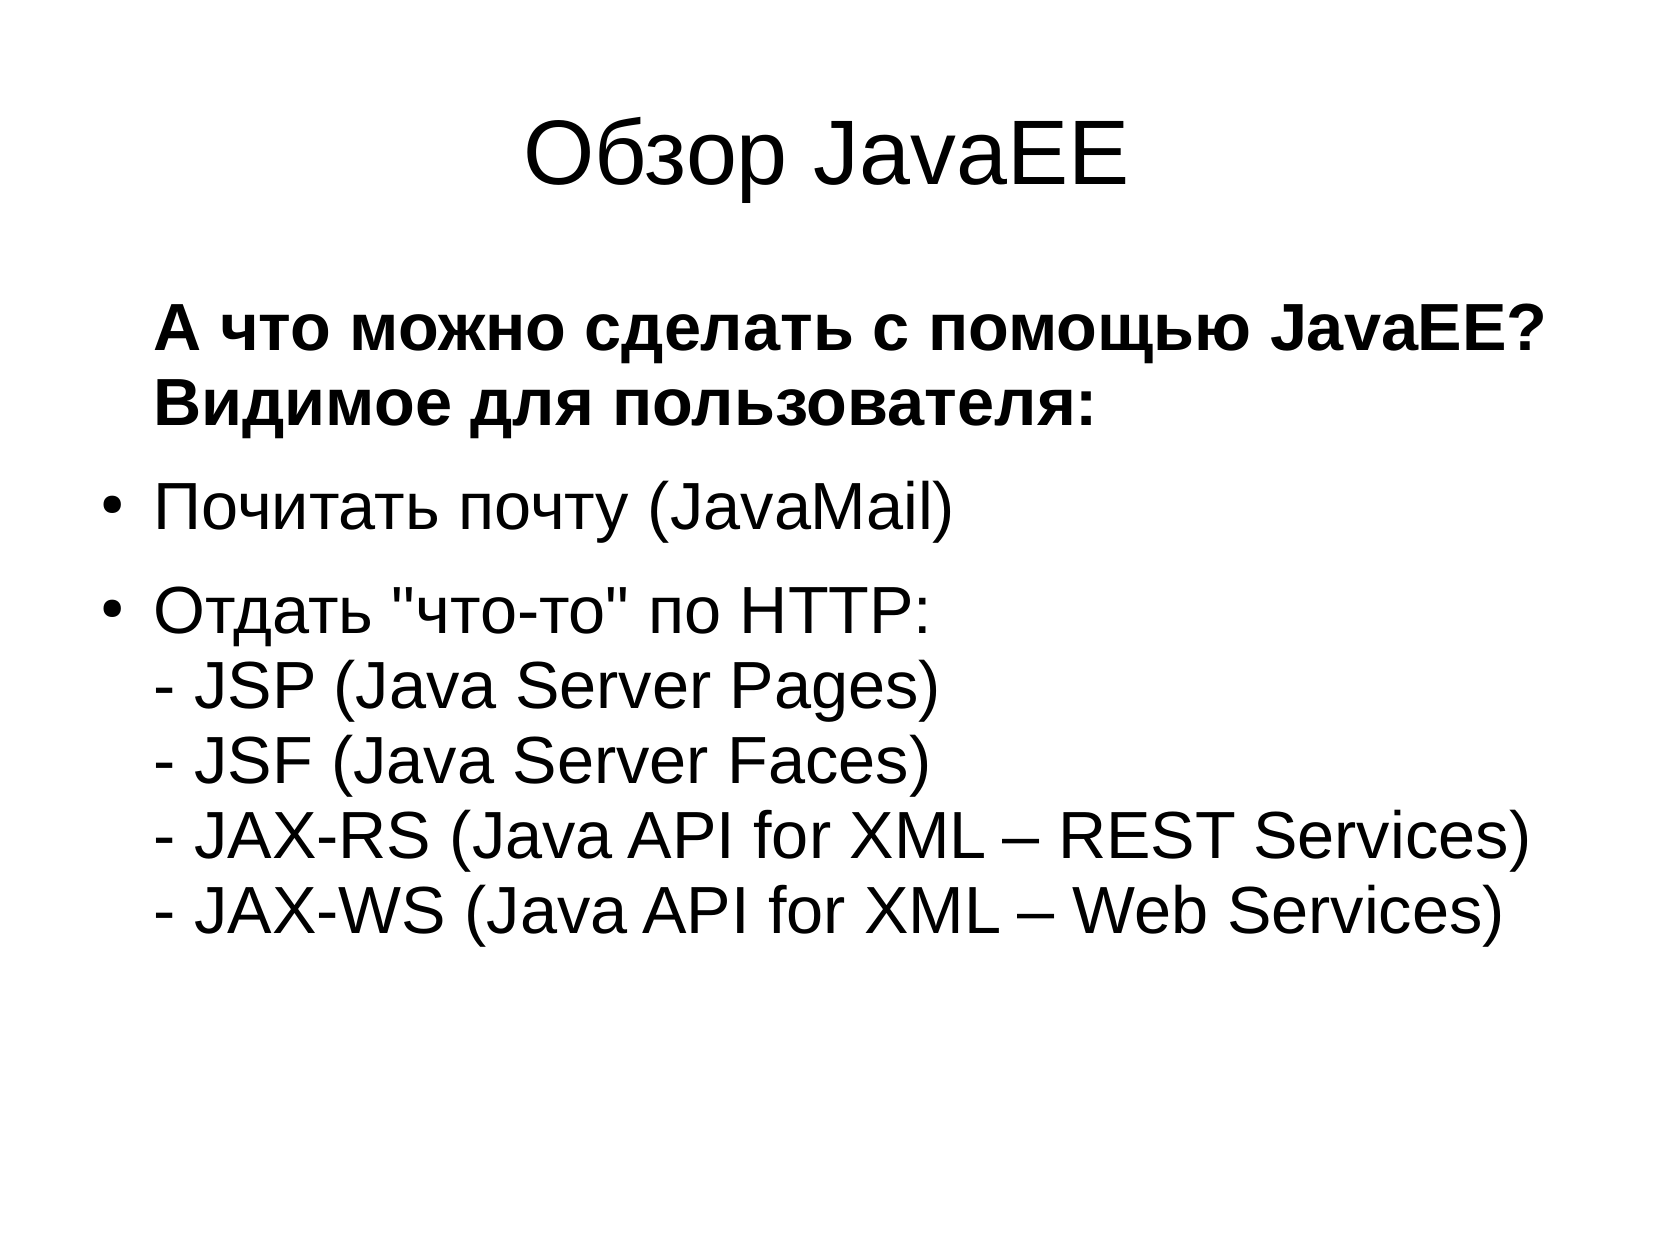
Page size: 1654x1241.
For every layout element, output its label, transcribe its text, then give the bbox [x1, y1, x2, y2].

title Обзор JavaEE [82, 49, 1571, 257]
list А что можно сделать с помощью JavaEE? Видимое для пользователя: Почитать почту (JavaMail) Отдать "что-то" по HTTP: - JSP (Java Server Pages) - JSF (Java Server Faces) - JAX-RS (Java API for XML – REST Services) - JAX-WS (Java API for XML – Web Services) [82, 290, 1571, 1010]
